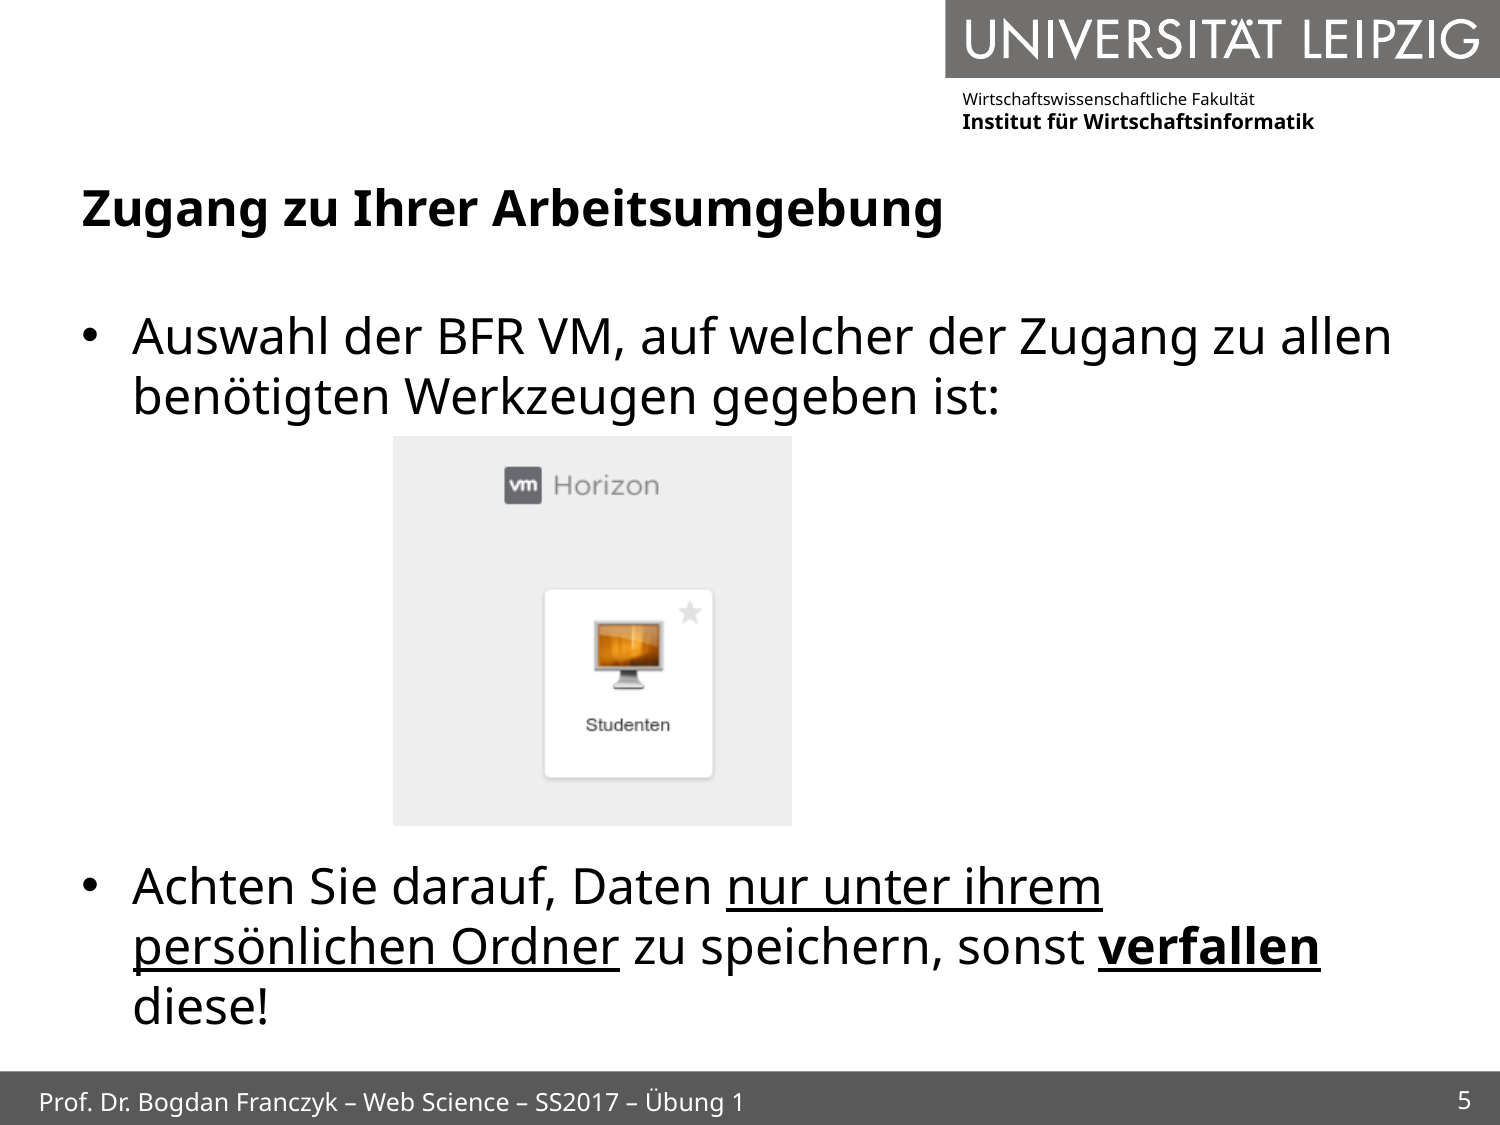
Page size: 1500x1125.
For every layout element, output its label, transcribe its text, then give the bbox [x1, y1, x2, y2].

slide_number <number> [1289, 1078, 1487, 1125]
title Zugang zu Ihrer Arbeitsumgebung [82, 164, 1418, 249]
list Auswahl der BFR VM, auf welcher der Zugang zu allen benötigten Werkzeugen gegeben ist: Achten Sie darauf, Daten nur unter ihrem persönlichen Ordner zu speichern, sonst verfallen diese! [81, 304, 1418, 1032]
